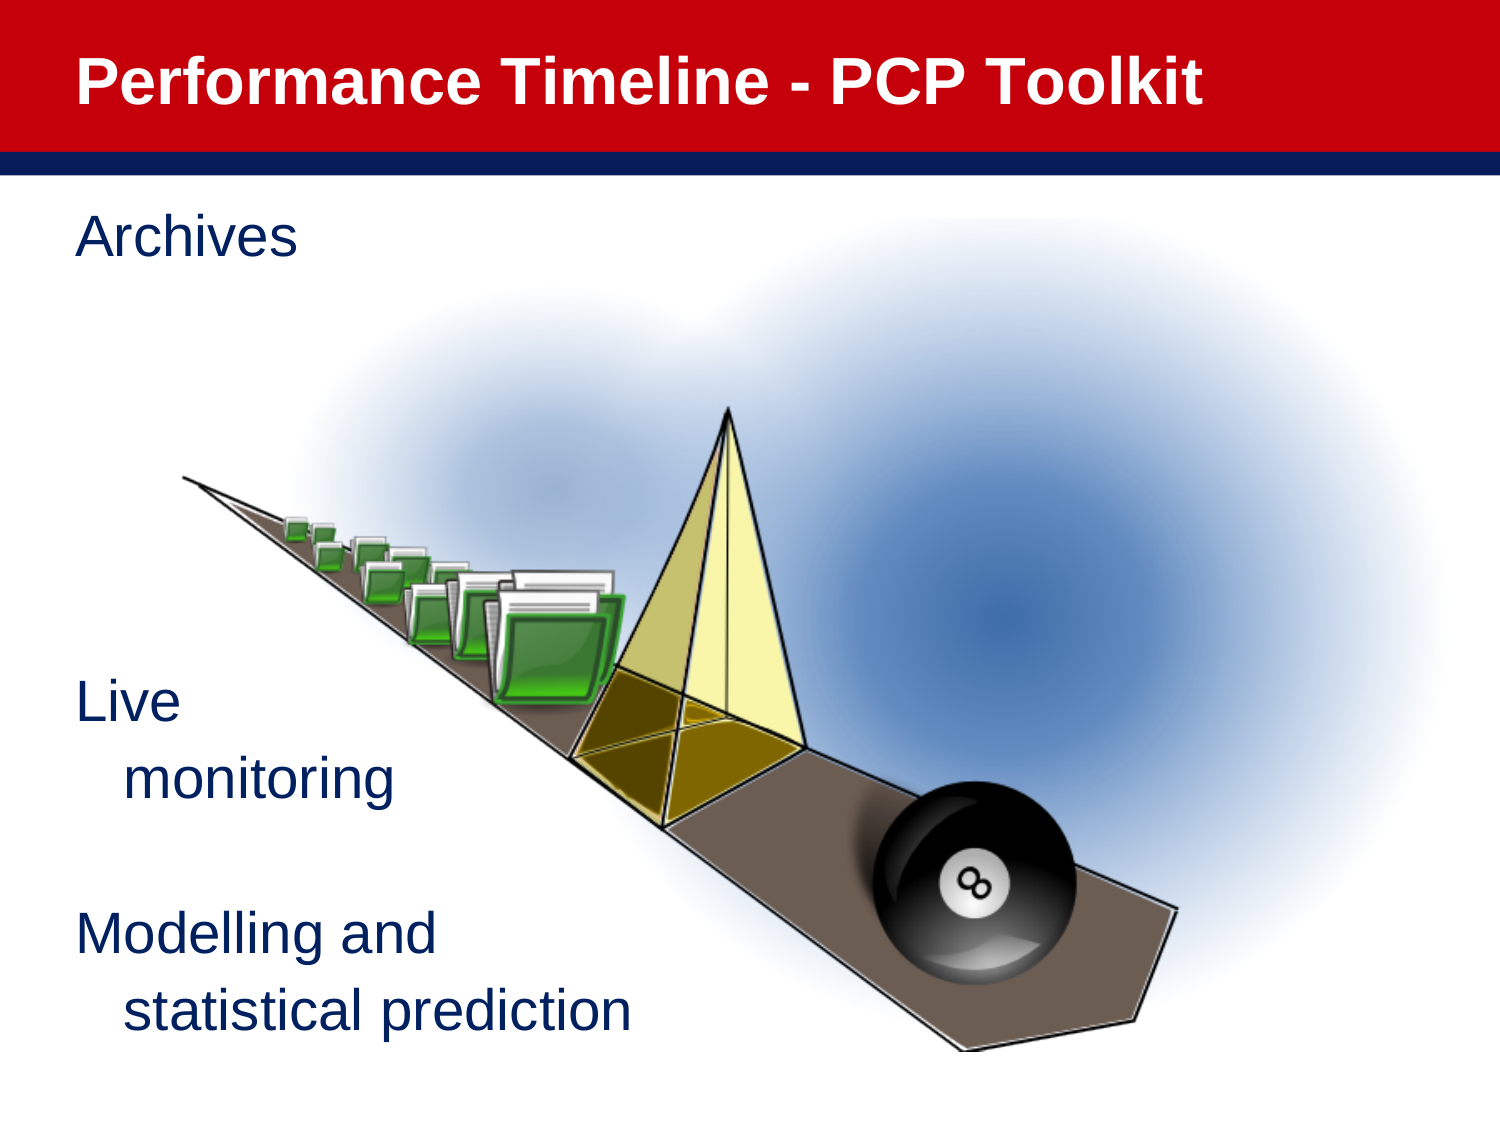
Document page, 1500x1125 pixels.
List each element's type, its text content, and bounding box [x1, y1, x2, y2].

picture [165, 218, 1499, 1052]
list Archives Live monitoring Modelling and statistical prediction [75, 203, 1424, 1125]
title Performance Timeline - PCP Toolkit [75, 5, 1424, 158]
